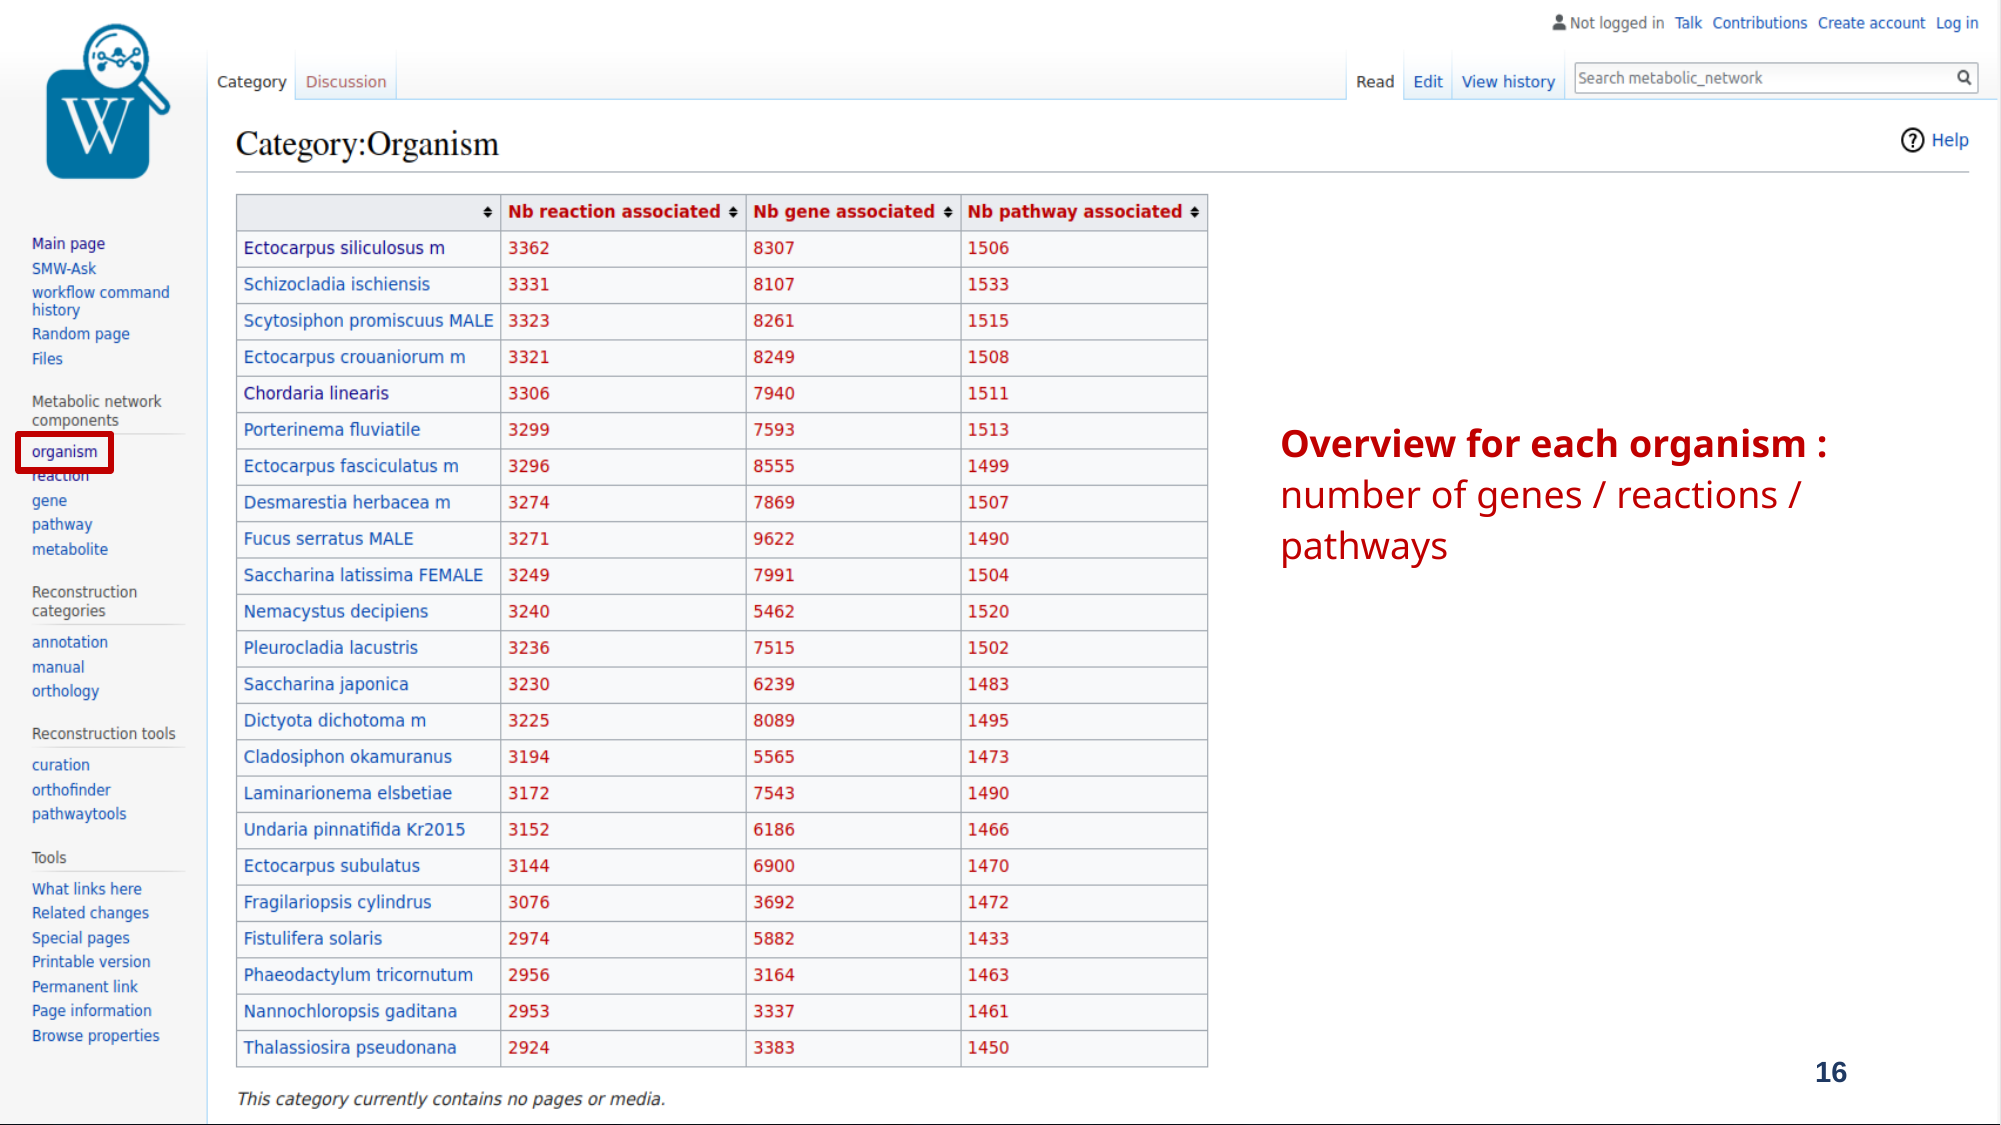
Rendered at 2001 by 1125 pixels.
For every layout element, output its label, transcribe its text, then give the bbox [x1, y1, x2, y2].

slide_number 16 [1412, 1042, 1863, 1103]
picture [0, 0, 2001, 1125]
text_box Overview for each organism : number of genes / reactions / pathways [1264, 409, 1883, 560]
